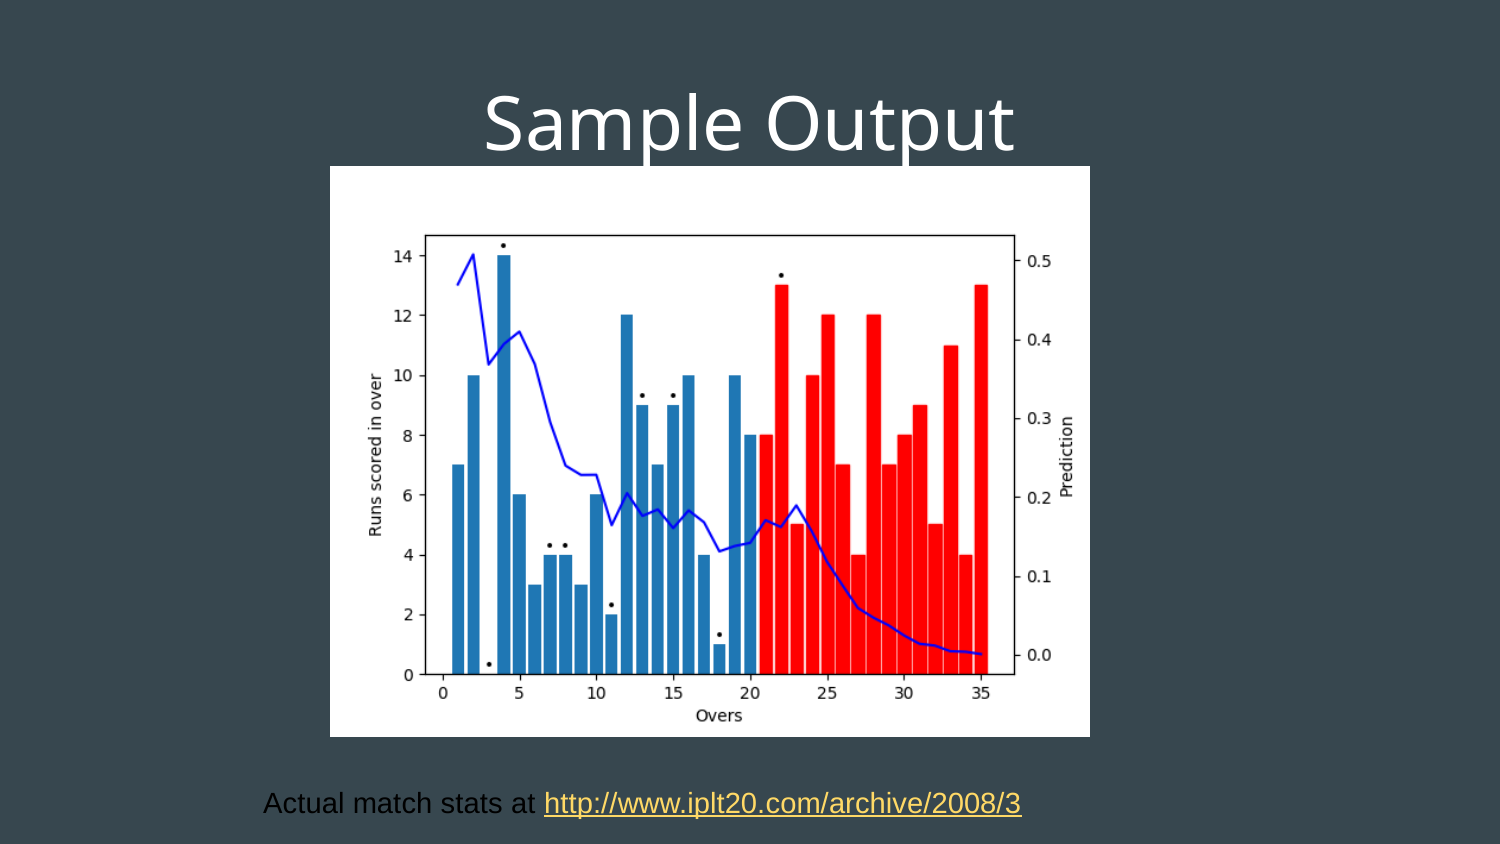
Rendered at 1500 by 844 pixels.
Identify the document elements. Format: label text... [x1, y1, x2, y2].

title Sample Output [51, 72, 1449, 167]
picture [330, 167, 1090, 737]
text_box Actual match stats at http://www.iplt20.com/archive/2008/3 [248, 769, 1302, 817]
